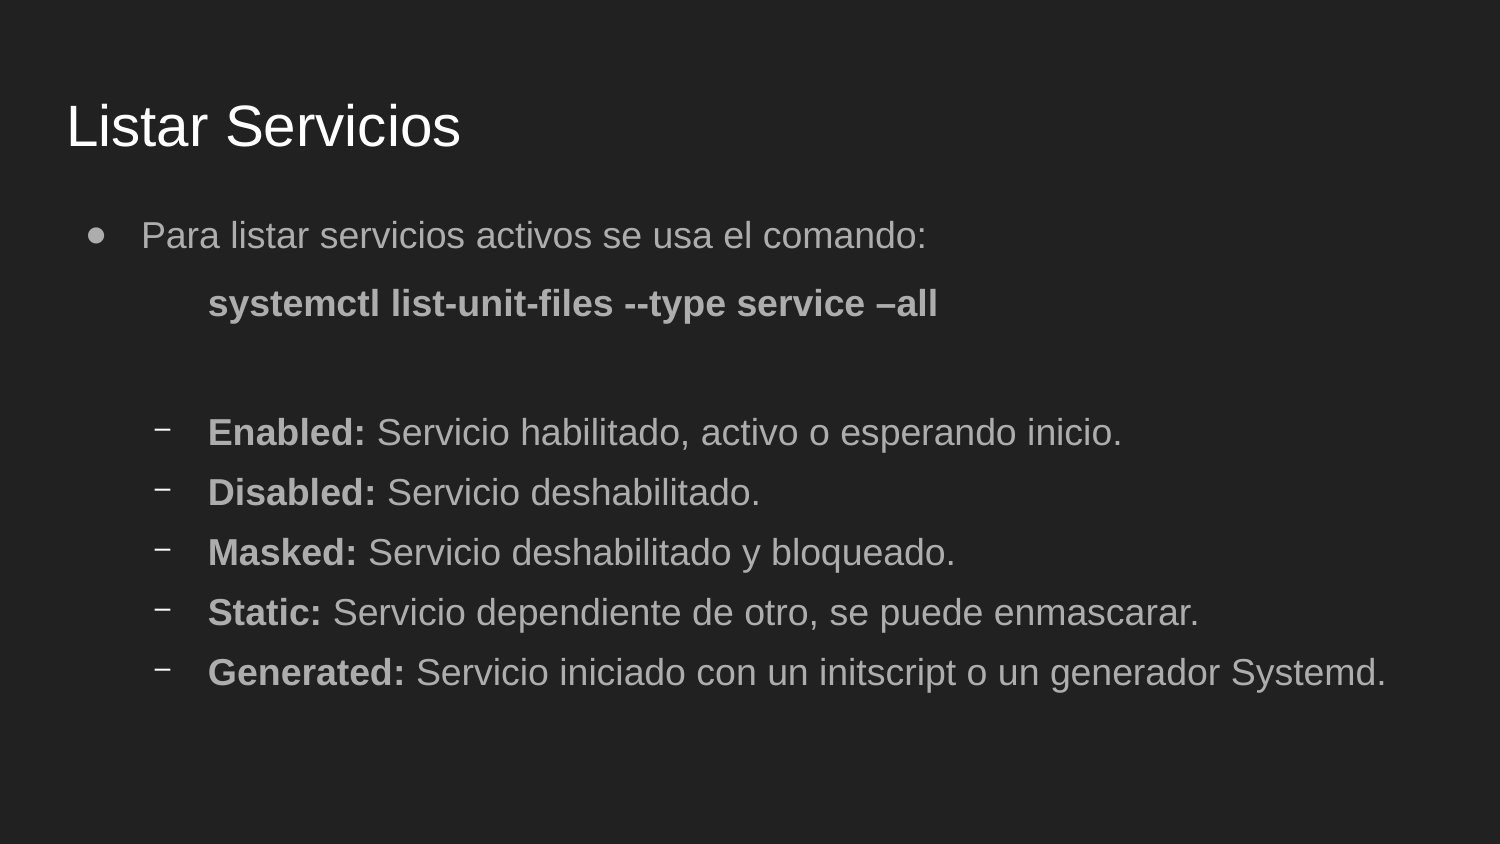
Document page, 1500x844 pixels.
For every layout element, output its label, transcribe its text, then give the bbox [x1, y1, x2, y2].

title Listar Servicios [51, 72, 1449, 167]
list Para listar servicios activos se usa el comando: systemctl list-unit-files --type service –all Enabled: Servicio habilitado, activo o esperando inicio. Disabled: Servicio deshabilitado. Masked: Servicio deshabilitado y bloqueado. Static: Servicio dependiente de otro, se puede enmascarar. Generated: Servicio iniciado con un initscript o un generador Systemd. [51, 189, 1411, 750]
